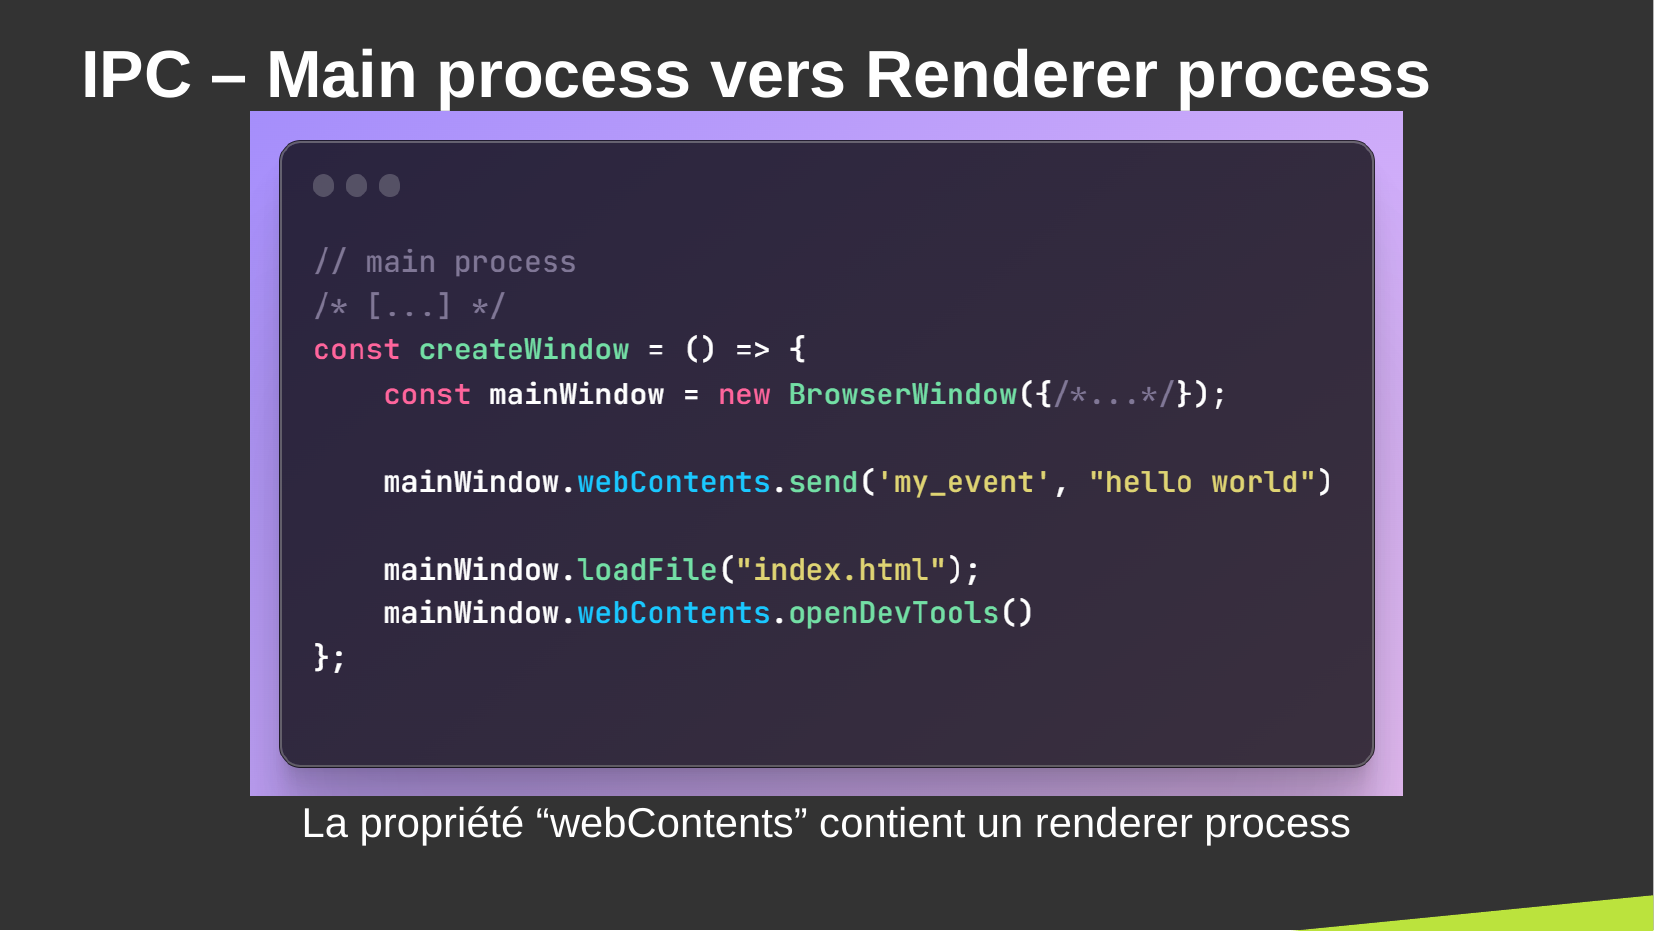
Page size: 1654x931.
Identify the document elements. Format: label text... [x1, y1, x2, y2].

text_box [1290, 895, 1654, 931]
picture [250, 111, 1403, 796]
list La propriété “webContents” contient un renderer process [236, 800, 1418, 919]
title IPC – Main process vers Renderer process [81, 37, 1570, 112]
